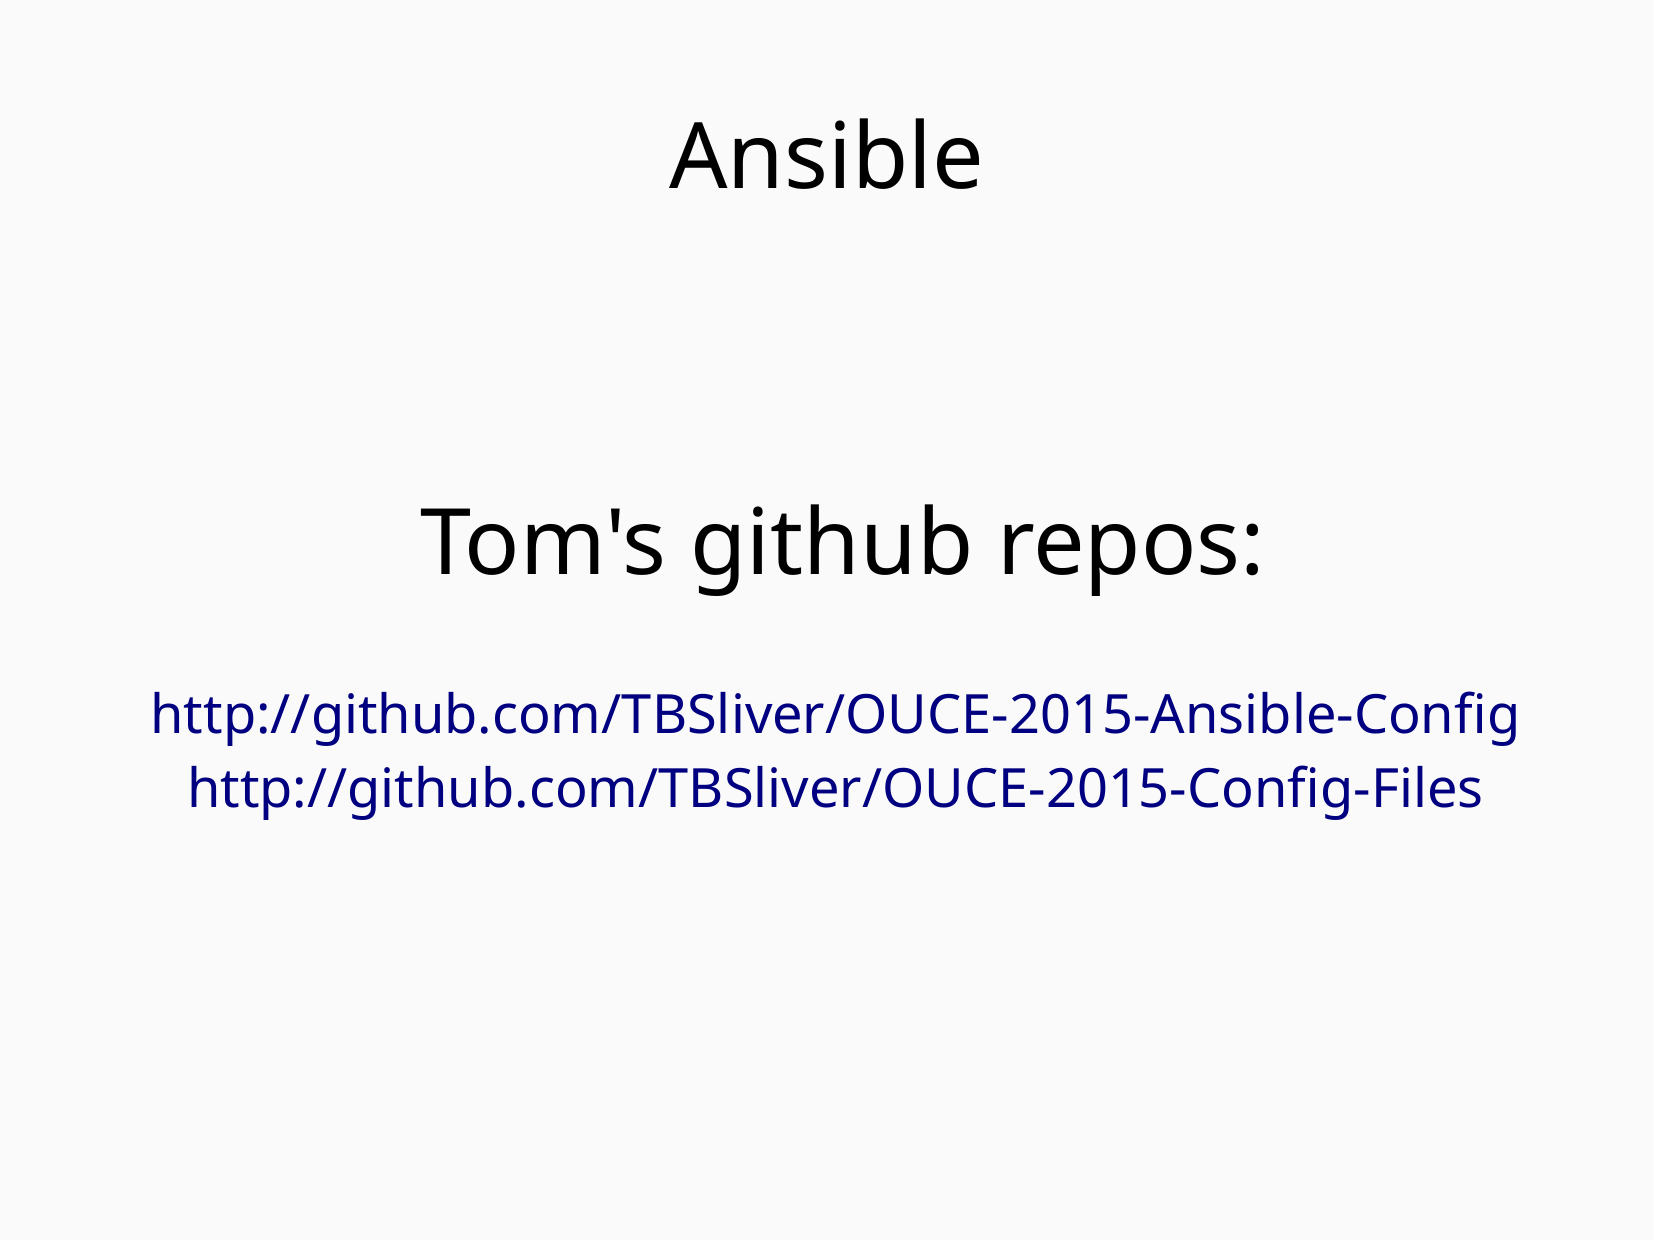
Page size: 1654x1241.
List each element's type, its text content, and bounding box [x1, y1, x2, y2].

title Ansible [82, 49, 1571, 257]
subtitle Tom's github repos: http://github.com/TBSliver/OUCE-2015-Ansible-Config http://github.com/TBSliver/OUCE-2015-Config-Files [82, 290, 1571, 1010]
